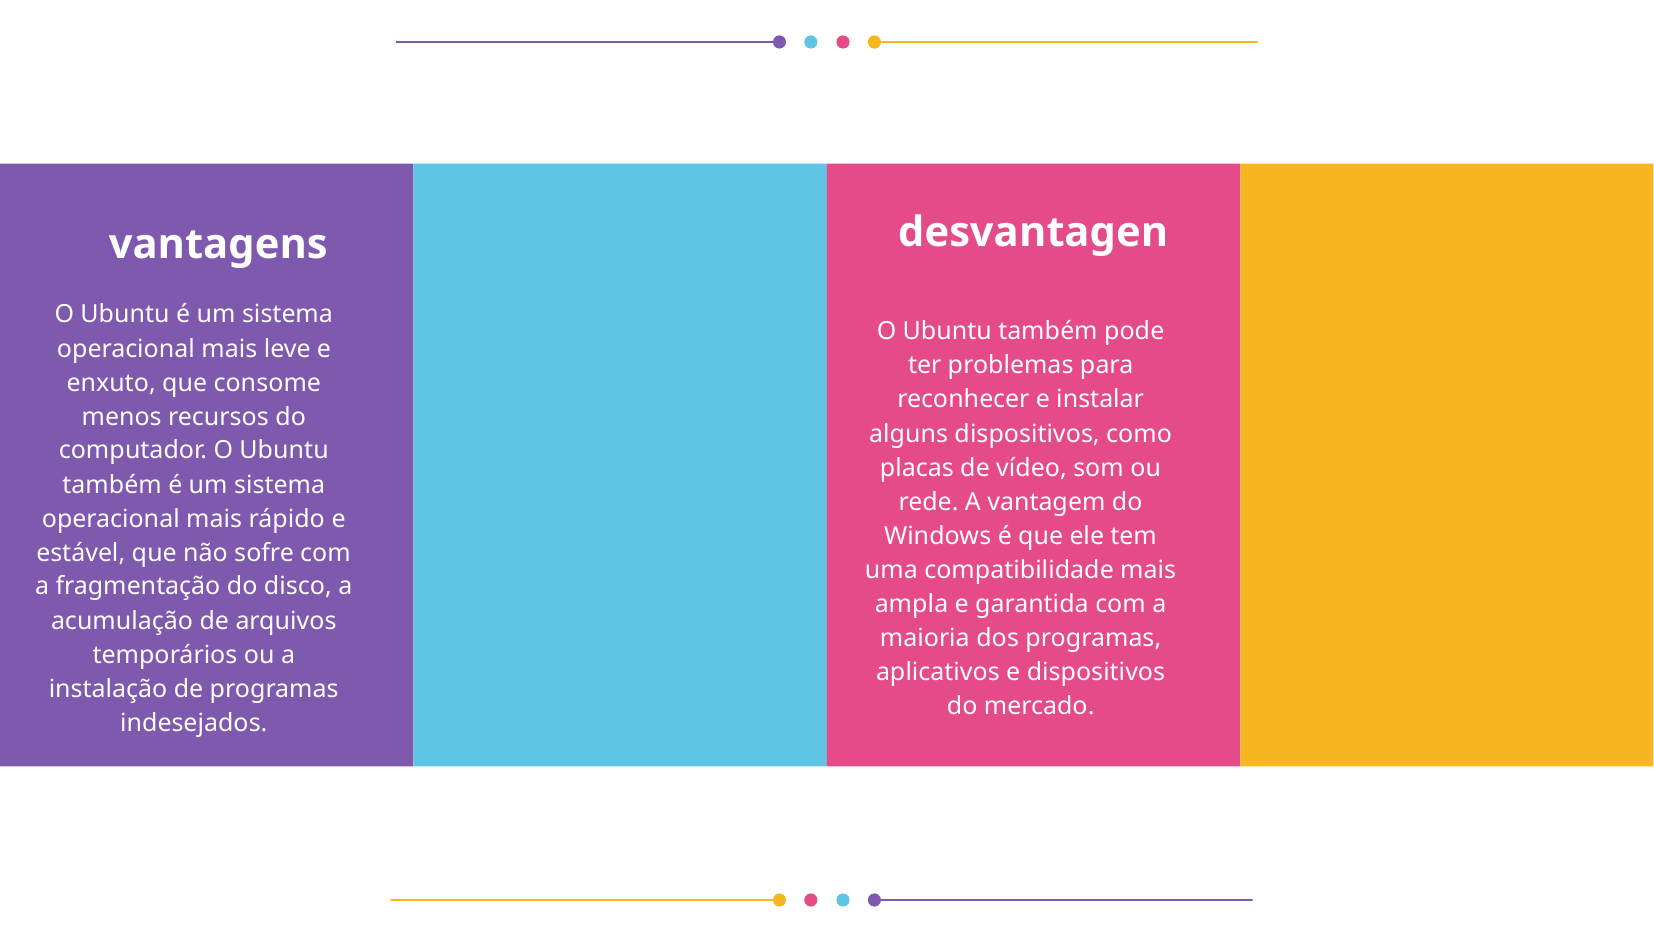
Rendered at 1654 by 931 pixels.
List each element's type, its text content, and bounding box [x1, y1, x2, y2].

title O Ubuntu é um sistema operacional mais leve e enxuto, que consome menos recursos do computador. O Ubuntu também é um sistema operacional mais rápido e estável, que não sofre com a fragmentação do disco, a acumulação de arquivos temporários ou a instalação de programas indesejados. [33, 295, 355, 706]
title vantagens [88, 188, 349, 296]
title O Ubuntu também pode ter problemas para reconhecer e instalar alguns dispositivos, como placas de vídeo, som ou rede. A vantagem do Windows é que ele tem uma compatibilidade mais ampla e garantida com a maioria dos programas, aplicativos e dispositivos do mercado. [860, 295, 1182, 706]
title desvantagen [856, 177, 1211, 284]
